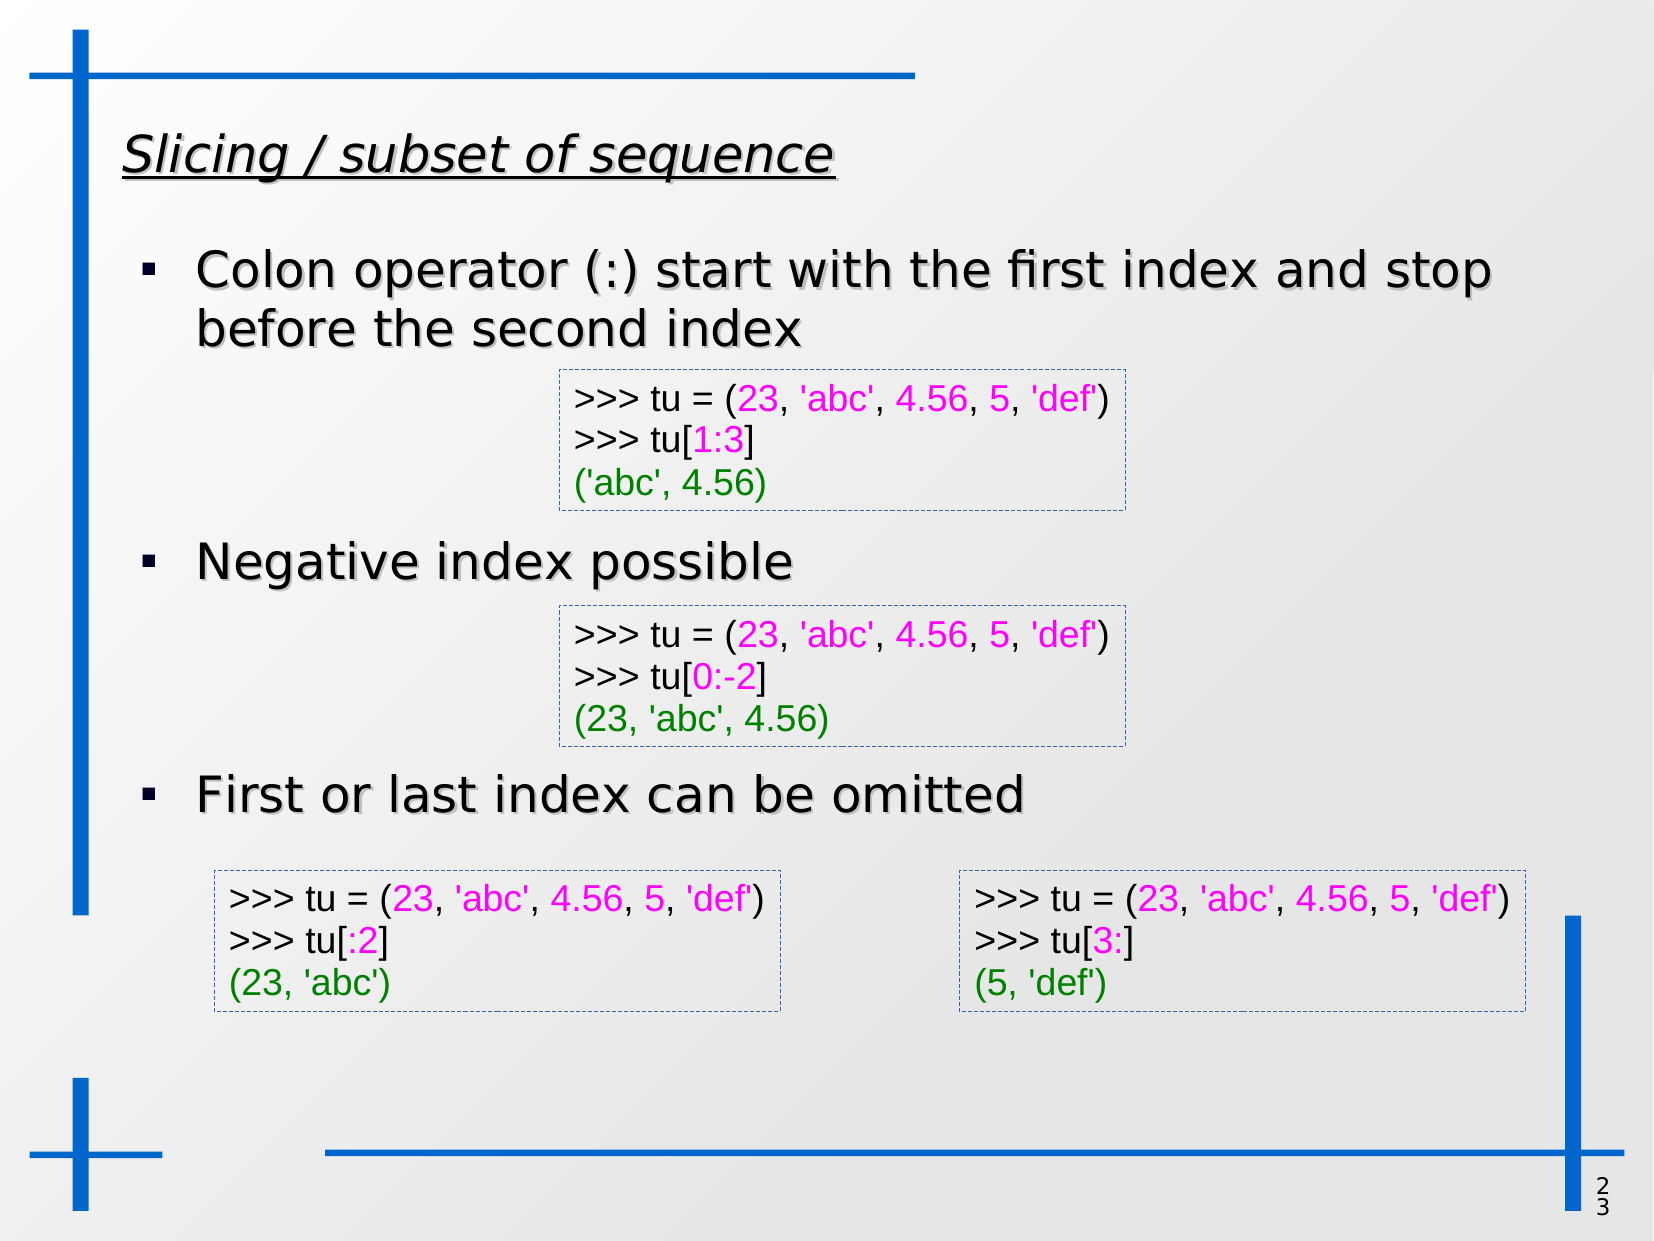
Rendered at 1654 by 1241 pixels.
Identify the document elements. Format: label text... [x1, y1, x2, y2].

text_box >>> tu = (23, 'abc', 4.56, 5, 'def') >>> tu[:2] (23, 'abc') [214, 870, 781, 1012]
text_box >>> tu = (23, 'abc', 4.56, 5, 'def') >>> tu[1:3] ('abc', 4.56) [559, 369, 1126, 511]
list Colon operator (:) start with the first index and stop before the second index Negative index possible First or last index can be omitted [124, 241, 1526, 1133]
text_box >>> tu = (23, 'abc', 4.56, 5, 'def') >>> tu[3:] (5, 'def') [959, 870, 1526, 1012]
text_box >>> tu = (23, 'abc', 4.56, 5, 'def') >>> tu[0:-2] (23, 'abc', 4.56) [559, 605, 1126, 747]
title Slicing / subset of sequence [122, 91, 1524, 219]
